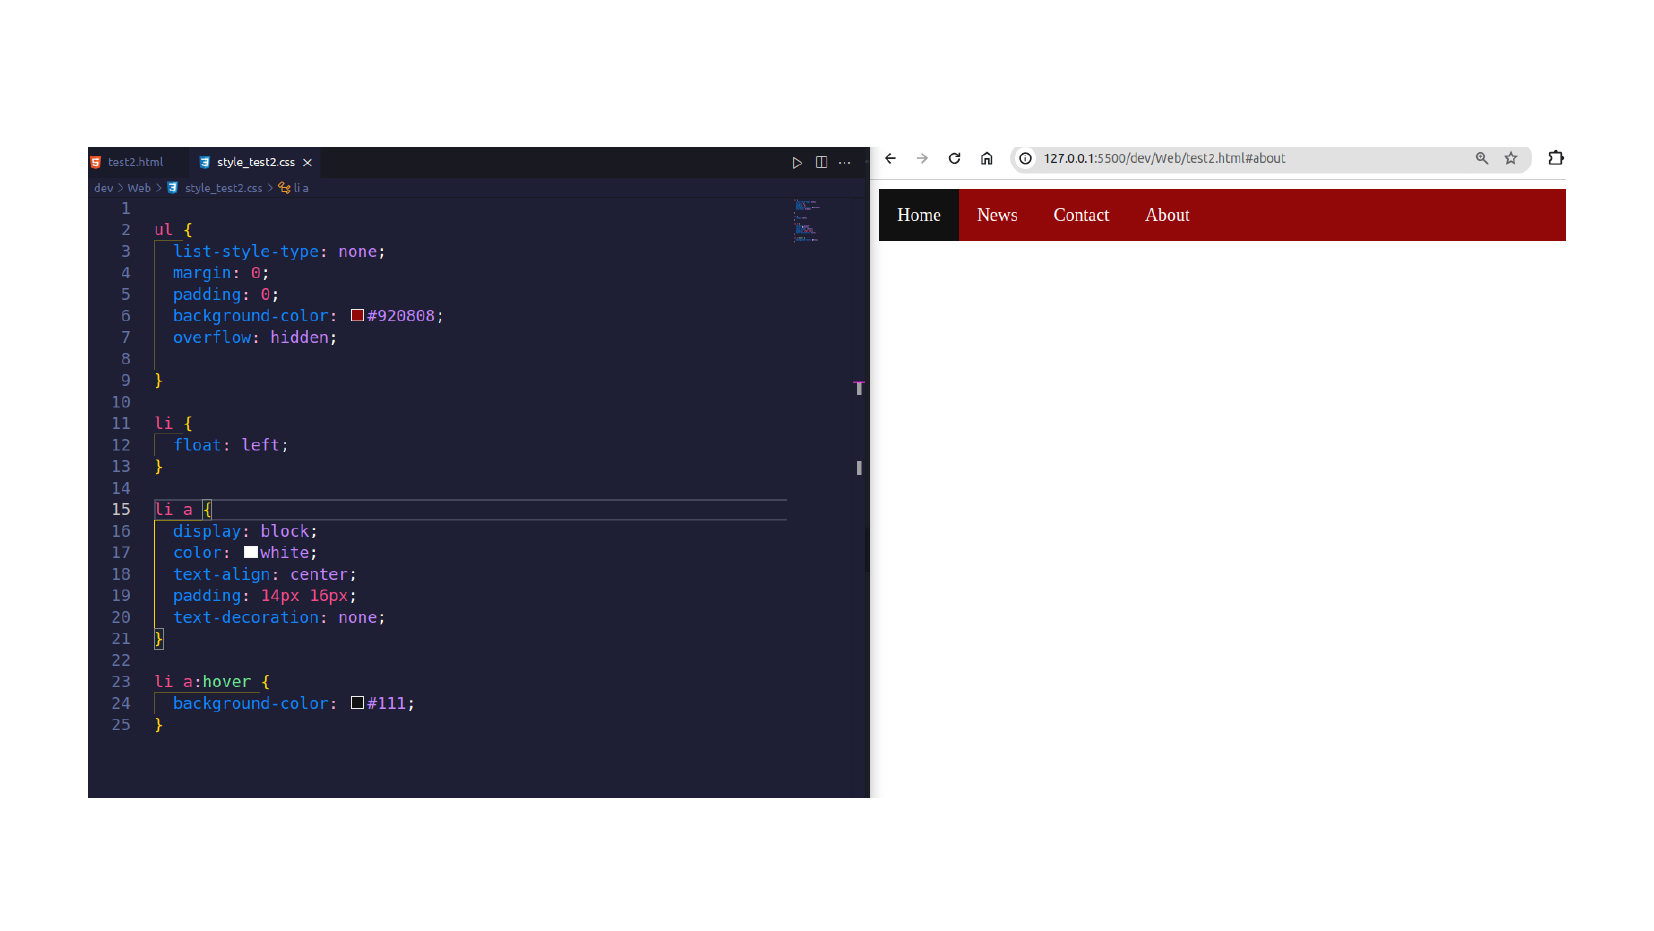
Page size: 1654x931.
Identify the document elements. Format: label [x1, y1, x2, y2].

picture [88, 147, 1566, 798]
